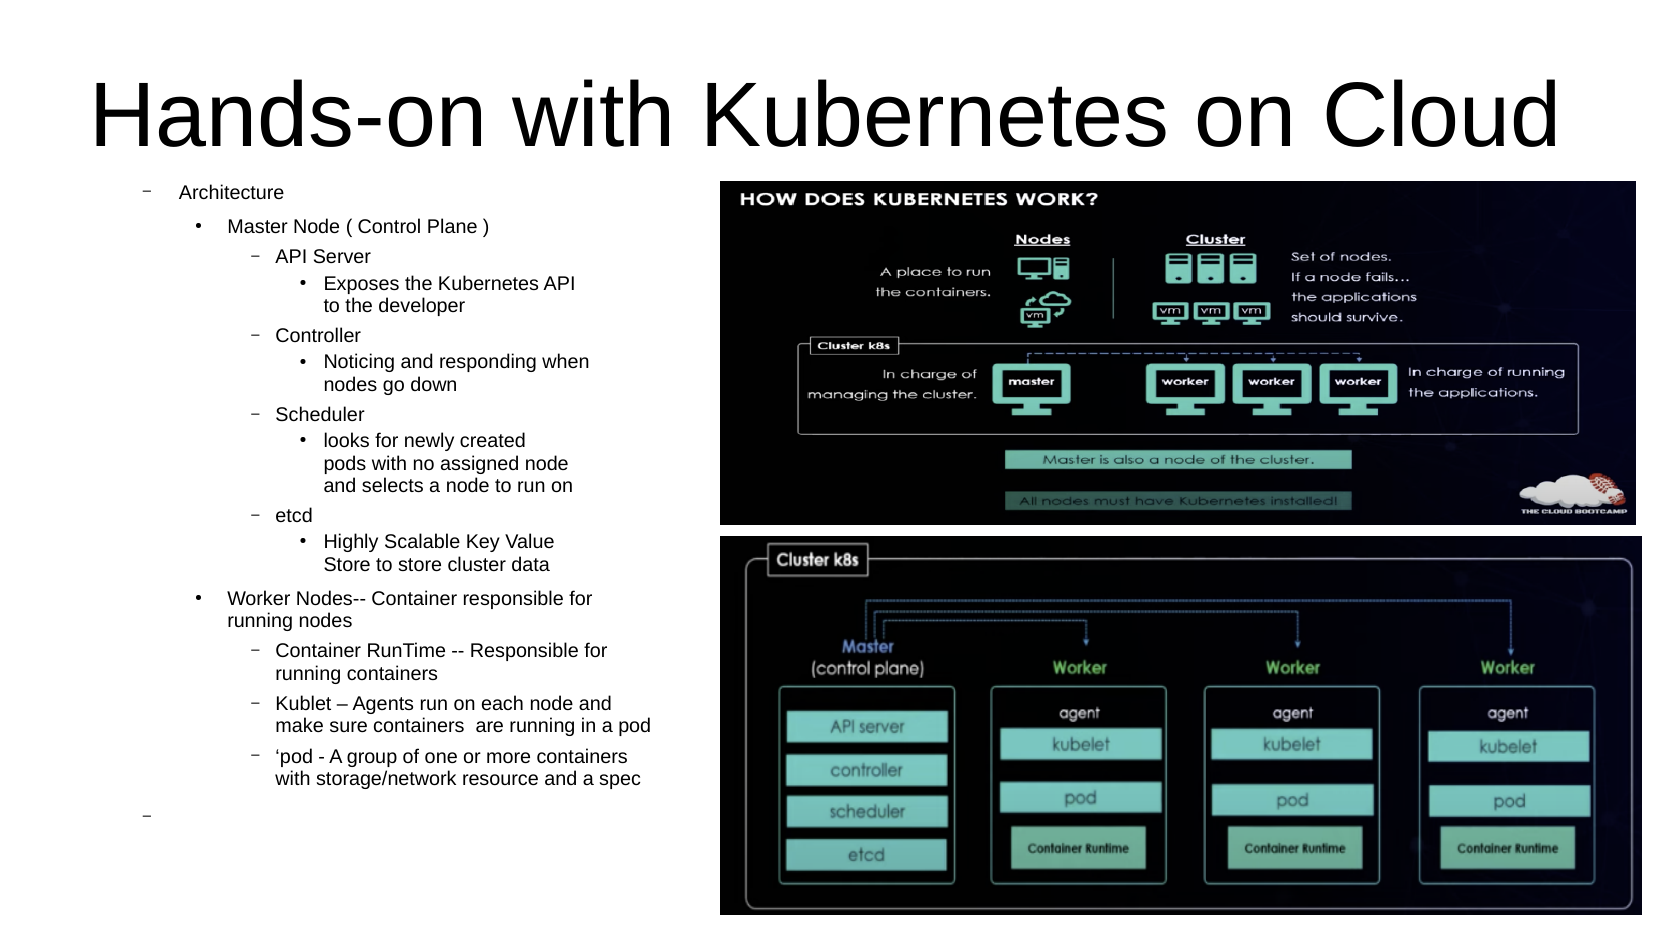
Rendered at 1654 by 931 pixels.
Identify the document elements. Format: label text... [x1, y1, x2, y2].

title Hands-on with Kubernetes on Cloud [82, 37, 1571, 181]
list Architecture Master Node ( Control Plane ) API Server Exposes the Kubernetes API to the developer Controller Noticing and responding when nodes go down Scheduler looks for newly created pods with no assigned node and selects a node to run on etcd Highly Scalable Key Value Store to store cluster data Worker Nodes-- Container responsible for running nodes Container RunTime -- Responsible for running containers Kublet – Agents run on each node and make sure containers are running in a pod ‘pod - A group of one or more containers with storage/network resource and a spec [82, 181, 1636, 901]
picture [720, 536, 1642, 916]
picture [720, 181, 1636, 526]
